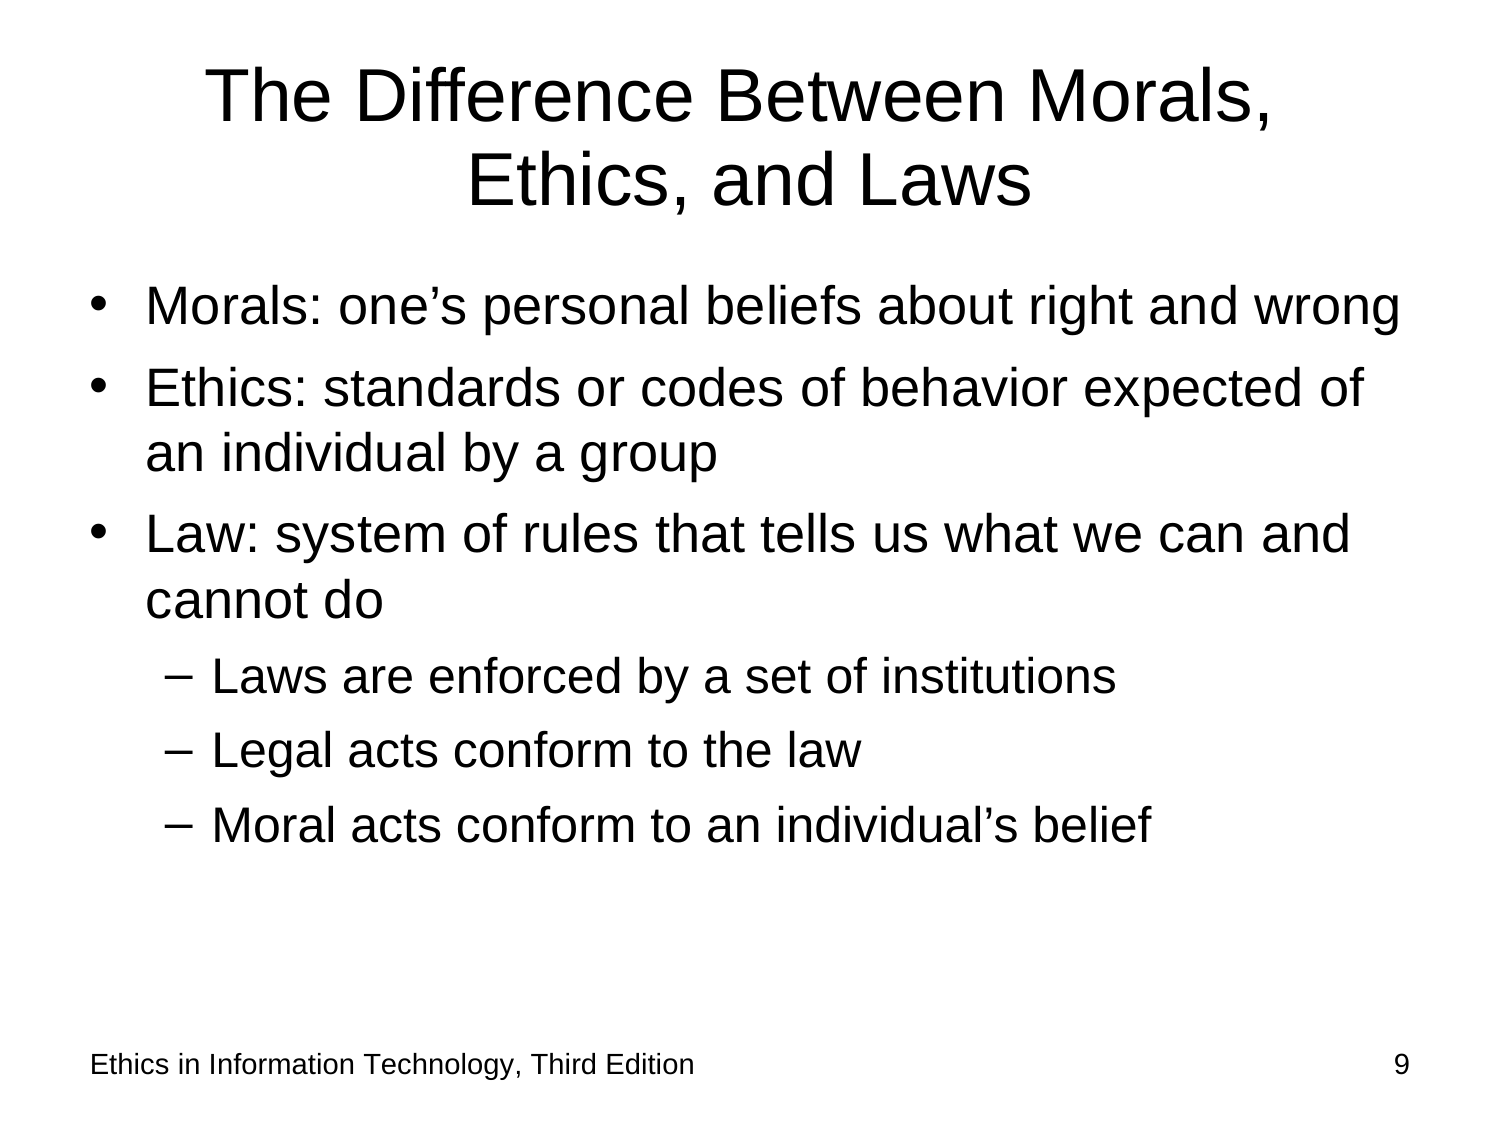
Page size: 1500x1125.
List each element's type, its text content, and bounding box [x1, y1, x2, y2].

text_box <number> [1074, 1037, 1425, 1103]
title The Difference Between Morals, Ethics, and Laws [75, 45, 1425, 233]
list Morals: one’s personal beliefs about right and wrong Ethics: standards or codes of behavior expected of an individual by a group Law: system of rules that tells us what we can and cannot do Laws are enforced by a set of institutions Legal acts conform to the law Moral acts conform to an individual’s belief [75, 262, 1425, 1005]
text_box Ethics in Information Technology, Third Edition [74, 1037, 1074, 1103]
